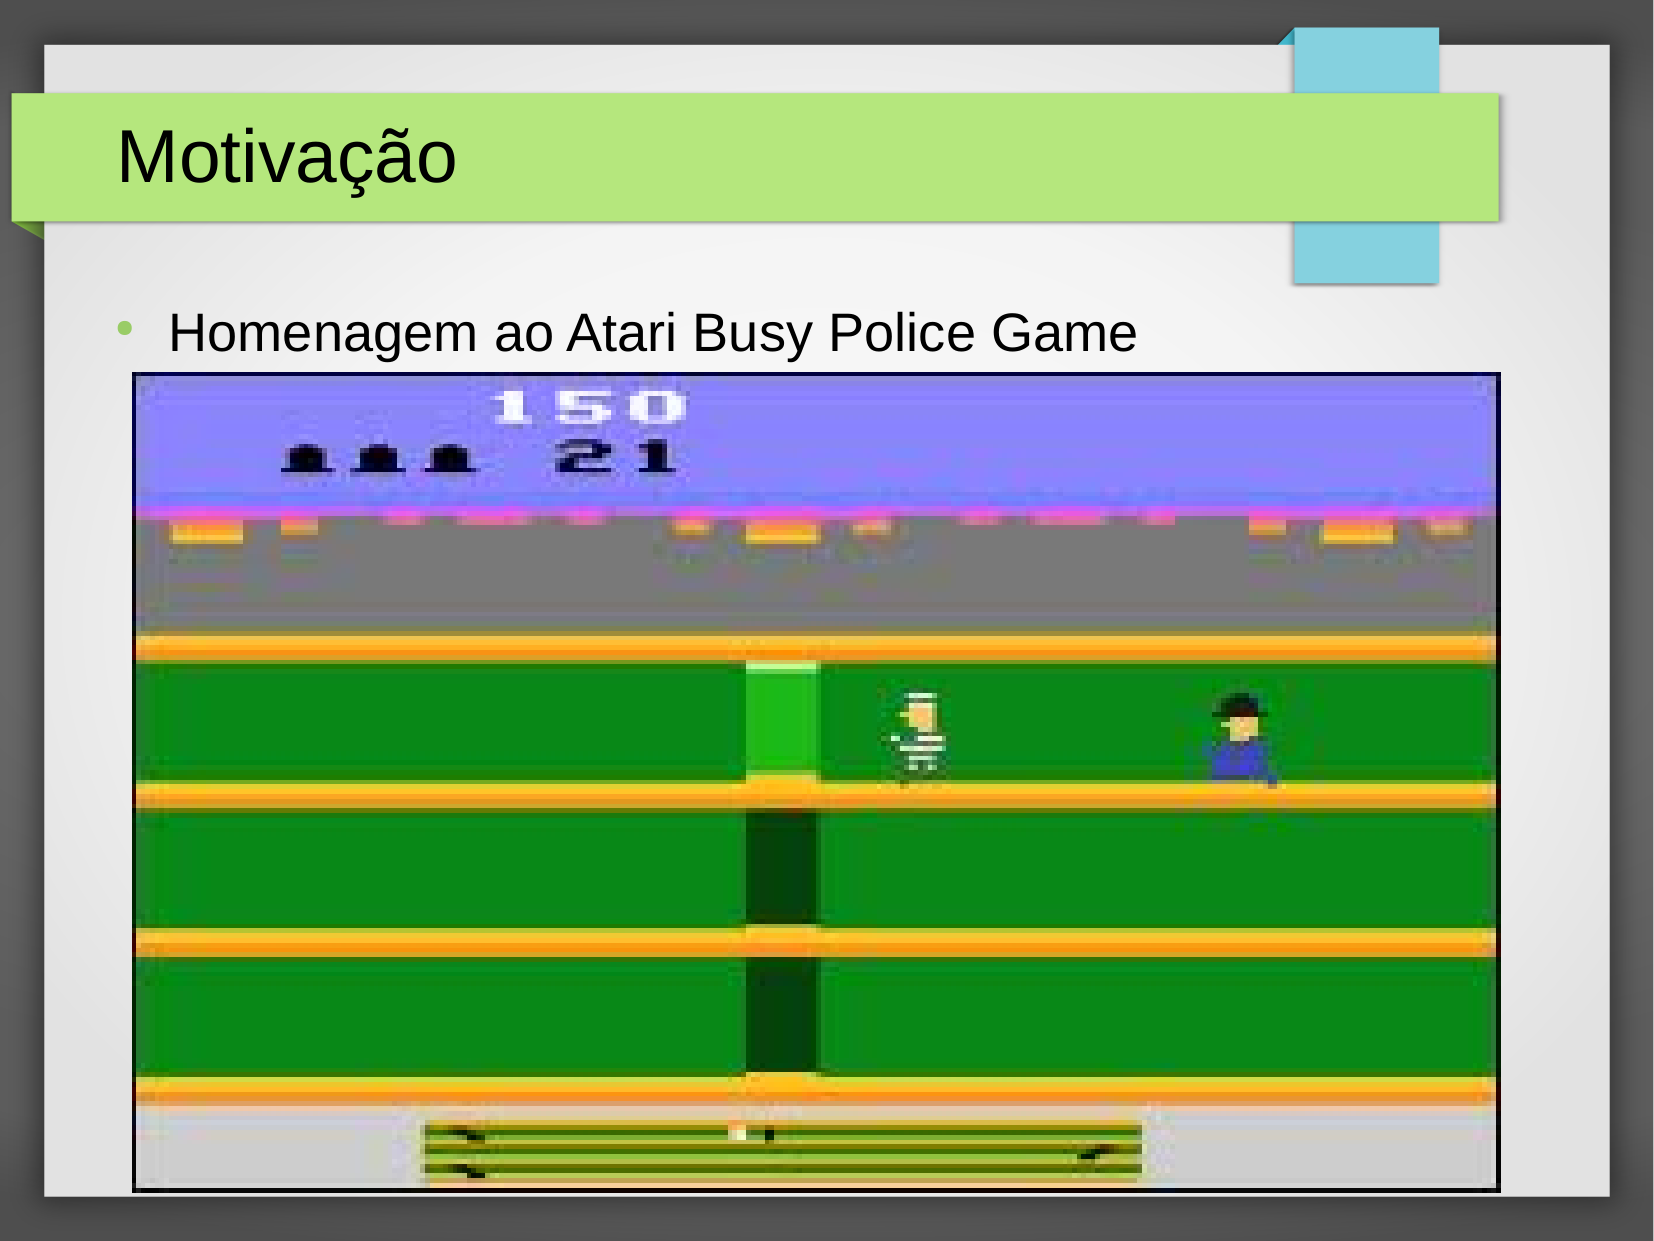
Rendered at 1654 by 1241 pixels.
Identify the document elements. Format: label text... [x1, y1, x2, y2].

list Homenagem ao Atari Busy Police Game [82, 289, 1433, 1108]
title Motivação [82, 49, 1433, 257]
picture [0, 0, 1654, 1241]
